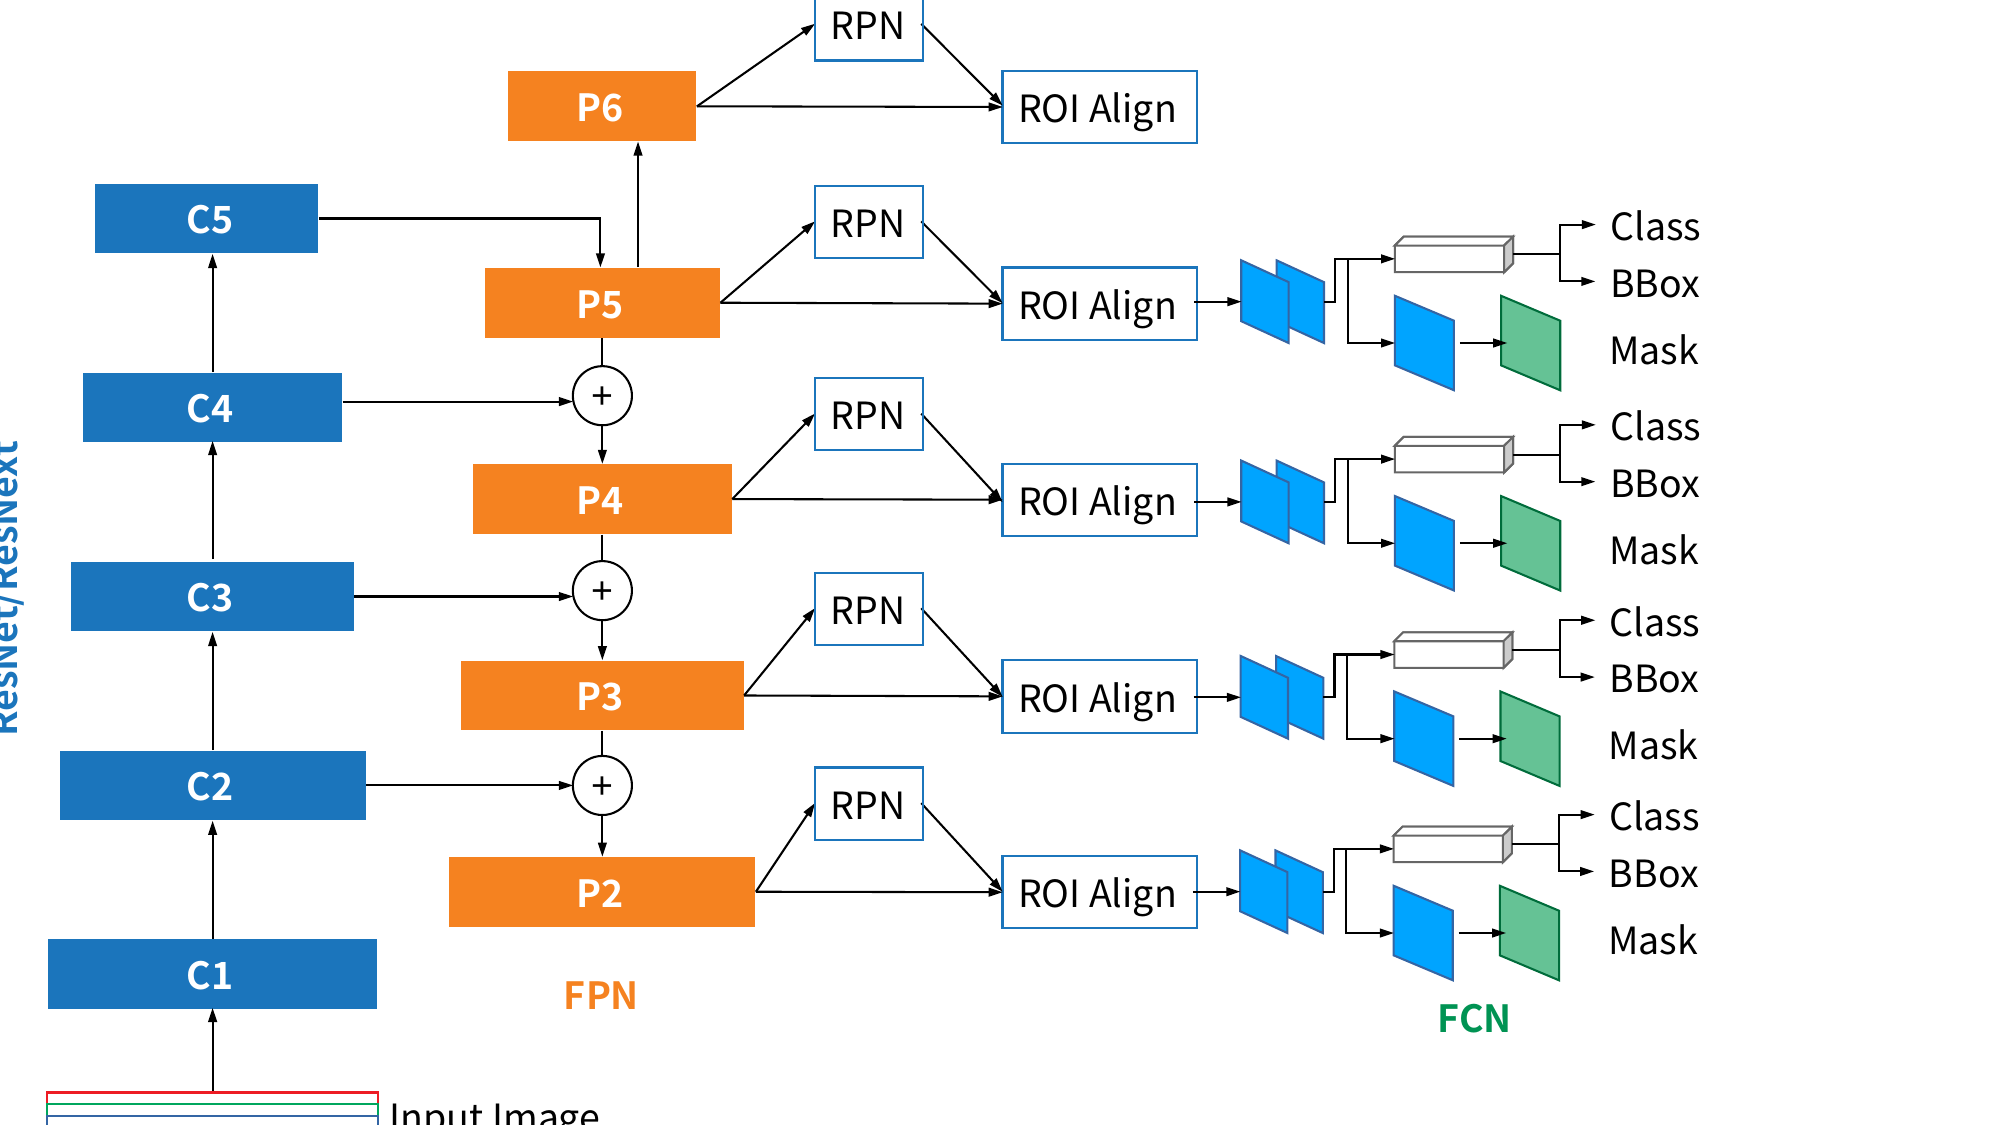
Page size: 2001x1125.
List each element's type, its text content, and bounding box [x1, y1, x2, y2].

text_box C2 [171, 750, 249, 876]
text_box [249, 750, 367, 821]
text_box [249, 183, 319, 254]
text_box [572, 577, 576, 604]
text_box P6 [561, 70, 640, 142]
text_box [603, 267, 721, 339]
text_box Class [1594, 779, 1718, 850]
text_box RPN [814, 0, 923, 61]
text_box P4 [561, 463, 640, 534]
text_box ROI Align [1002, 856, 1198, 929]
text_box Input Image [374, 1080, 621, 1125]
text_box ROI Align [1002, 70, 1198, 144]
text_box [1241, 260, 1325, 344]
text_box RPN [814, 767, 923, 840]
text_box [640, 70, 697, 142]
text_box Mask [1594, 709, 1716, 780]
text_box [1393, 826, 1512, 863]
text_box P5 [561, 267, 640, 338]
text_box [448, 856, 756, 928]
text_box ROI Align [1002, 463, 1198, 536]
text_box [1240, 850, 1323, 934]
text_box [1394, 632, 1513, 668]
text_box BBox [1593, 836, 1716, 903]
text_box P2 [561, 856, 640, 927]
text_box [249, 938, 378, 1010]
text_box [1394, 236, 1514, 273]
text_box FCN [1423, 982, 1529, 1053]
text_box [1394, 496, 1454, 591]
text_box [1240, 655, 1324, 739]
text_box [94, 183, 171, 254]
text_box [1394, 436, 1514, 473]
text_box [93, 561, 171, 632]
text_box ROI Align [1002, 267, 1198, 340]
text_box Class [1595, 389, 1719, 461]
text_box [1501, 295, 1561, 391]
text_box P3 [561, 659, 640, 731]
text_box RPN [814, 185, 923, 259]
text_box [1241, 460, 1325, 544]
text_box [1394, 691, 1454, 786]
text_box [640, 660, 745, 731]
text_box C5 [171, 183, 249, 309]
text_box [507, 70, 561, 142]
text_box FPN [549, 958, 657, 1029]
text_box [1501, 496, 1561, 591]
text_box [472, 463, 602, 535]
text_box [47, 938, 171, 1010]
text_box [82, 372, 171, 443]
text_box Class [1595, 585, 1718, 656]
text_box + [576, 367, 629, 425]
text_box Class [1595, 189, 1719, 260]
text_box BBox [1594, 641, 1717, 713]
text_box [1393, 885, 1453, 981]
text_box + [576, 757, 629, 814]
text_box BBox [1595, 246, 1717, 313]
text_box [1500, 691, 1560, 786]
text_box [47, 1092, 374, 1125]
text_box [484, 267, 601, 339]
text_box ROI Align [1002, 660, 1198, 733]
text_box C1 [171, 938, 249, 1065]
text_box [249, 561, 355, 632]
text_box [572, 382, 576, 409]
text_box [1499, 885, 1560, 981]
text_box Mask [1594, 313, 1717, 384]
text_box [1394, 295, 1454, 391]
text_box ResNet/ResNext [0, 420, 93, 752]
text_box RPN [814, 572, 923, 645]
text_box C4 [171, 372, 249, 498]
text_box [249, 372, 343, 443]
text_box + [576, 562, 629, 620]
text_box [59, 750, 171, 821]
text_box C3 [171, 561, 249, 687]
text_box Mask [1594, 513, 1717, 585]
text_box [572, 772, 576, 799]
text_box RPN [814, 377, 923, 451]
text_box [460, 660, 561, 731]
text_box [603, 463, 733, 535]
text_box BBox [1595, 446, 1717, 513]
text_box Mask [1593, 903, 1716, 974]
